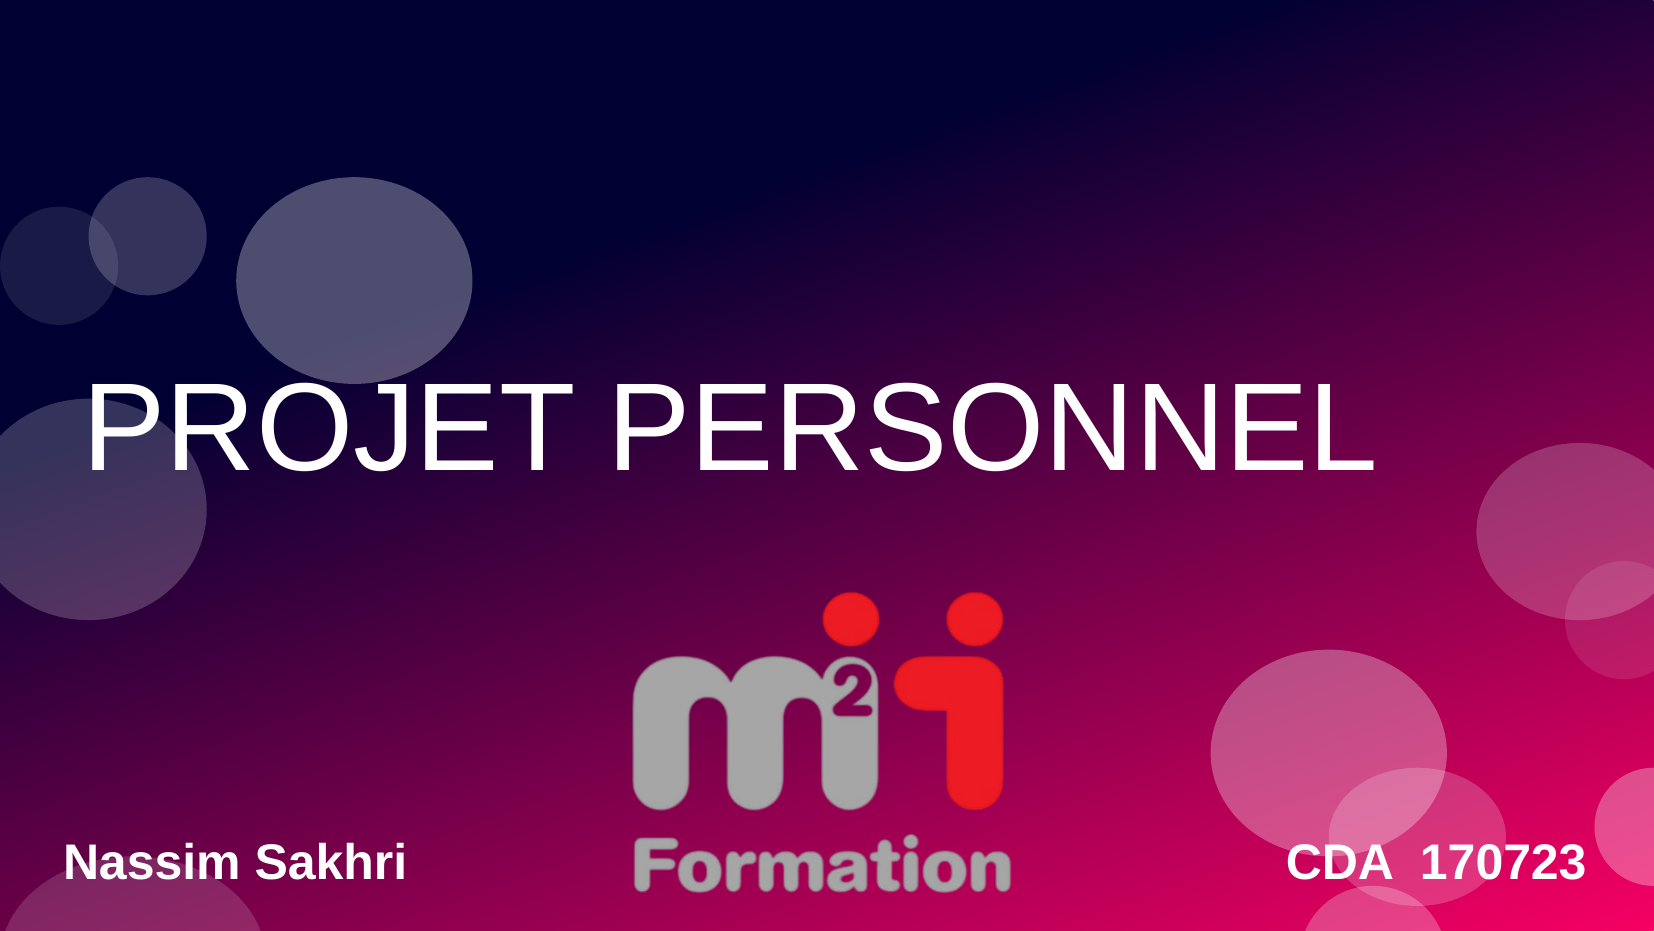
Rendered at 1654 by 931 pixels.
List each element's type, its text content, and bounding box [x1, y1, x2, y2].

title PROJET PERSONNEL [82, 234, 1388, 621]
picture [432, 540, 1211, 931]
subtitle Nassim Sakhri CDA 170723 [0, 794, 432, 931]
subtitle Nassim Sakhri CDA 170723 [1211, 794, 1654, 931]
